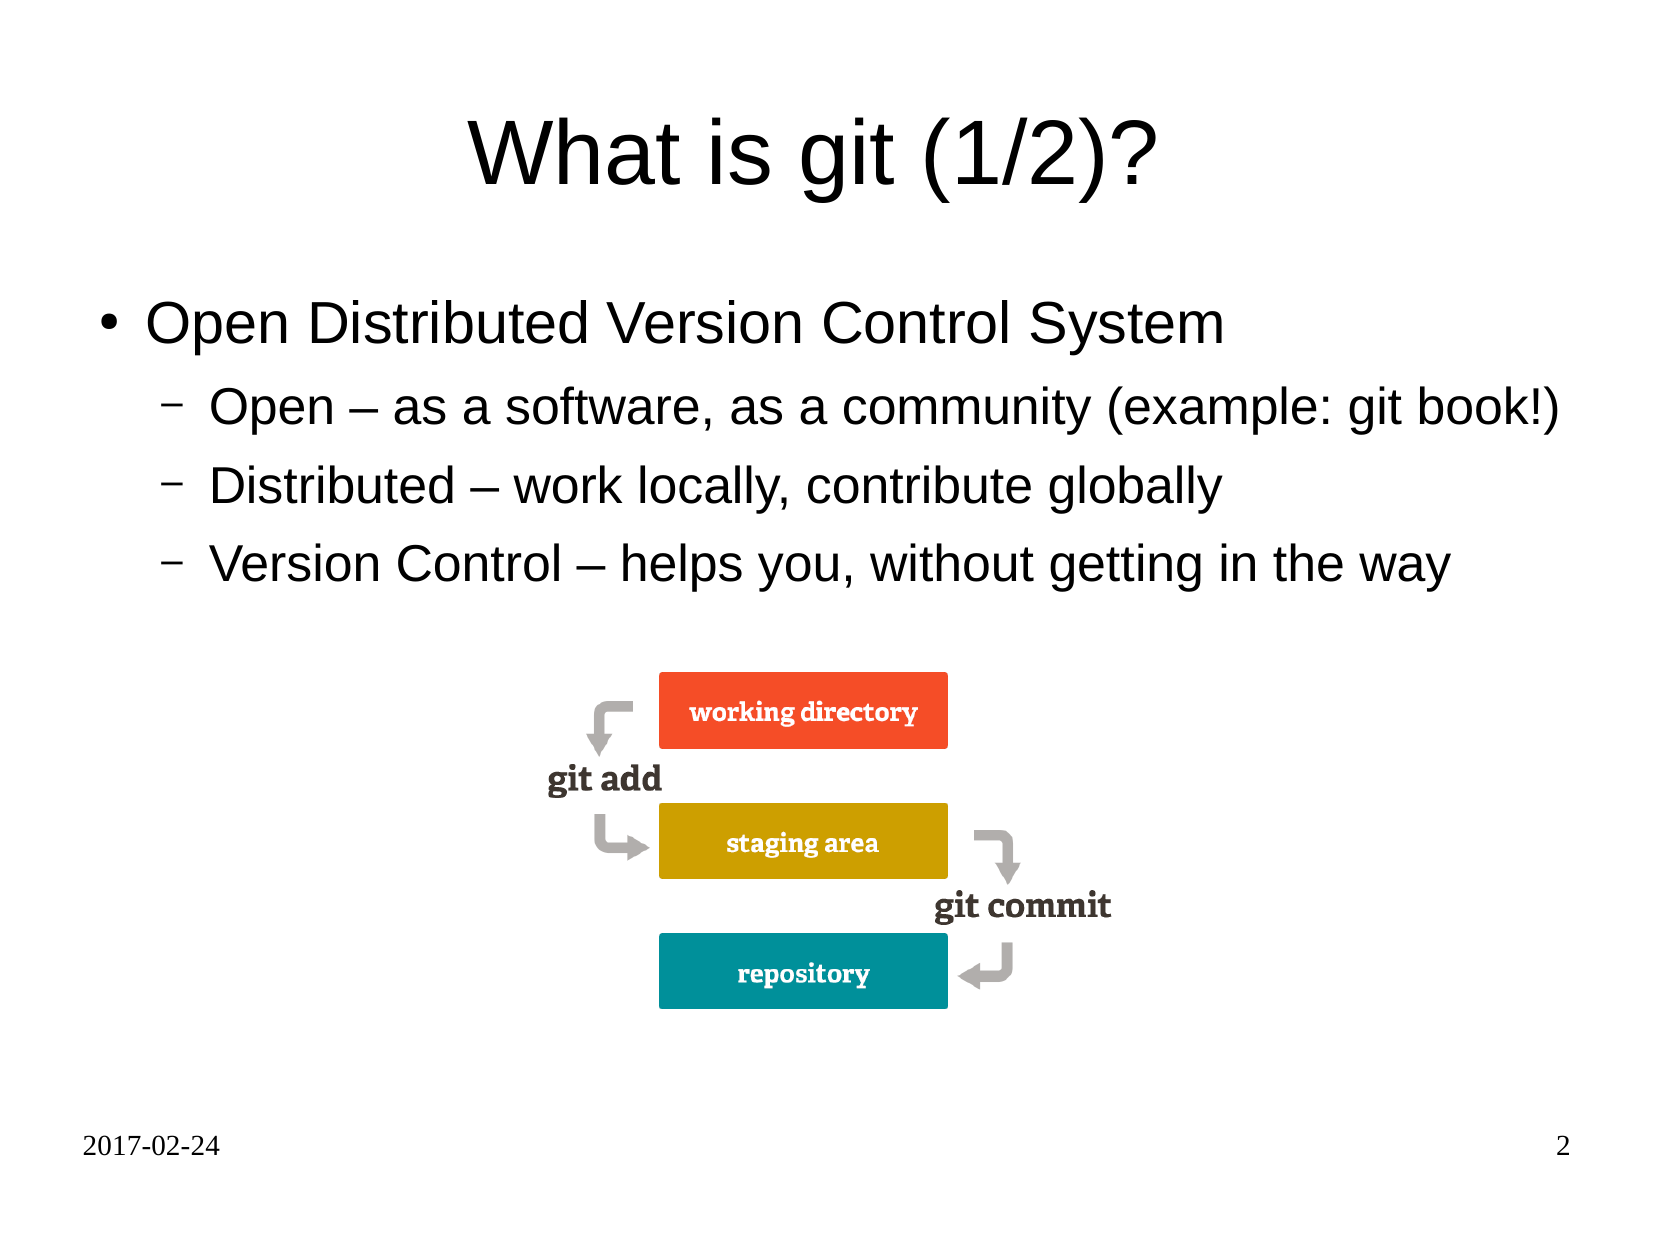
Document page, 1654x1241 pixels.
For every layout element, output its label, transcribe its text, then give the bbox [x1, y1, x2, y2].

title What is git (1/2)? [82, 49, 1571, 257]
picture [529, 665, 1124, 1009]
list Open Distributed Version Control System Open – as a software, as a community (example: git book!) Distributed – work locally, contribute globally Version Control – helps you, without getting in the way [82, 290, 1571, 634]
